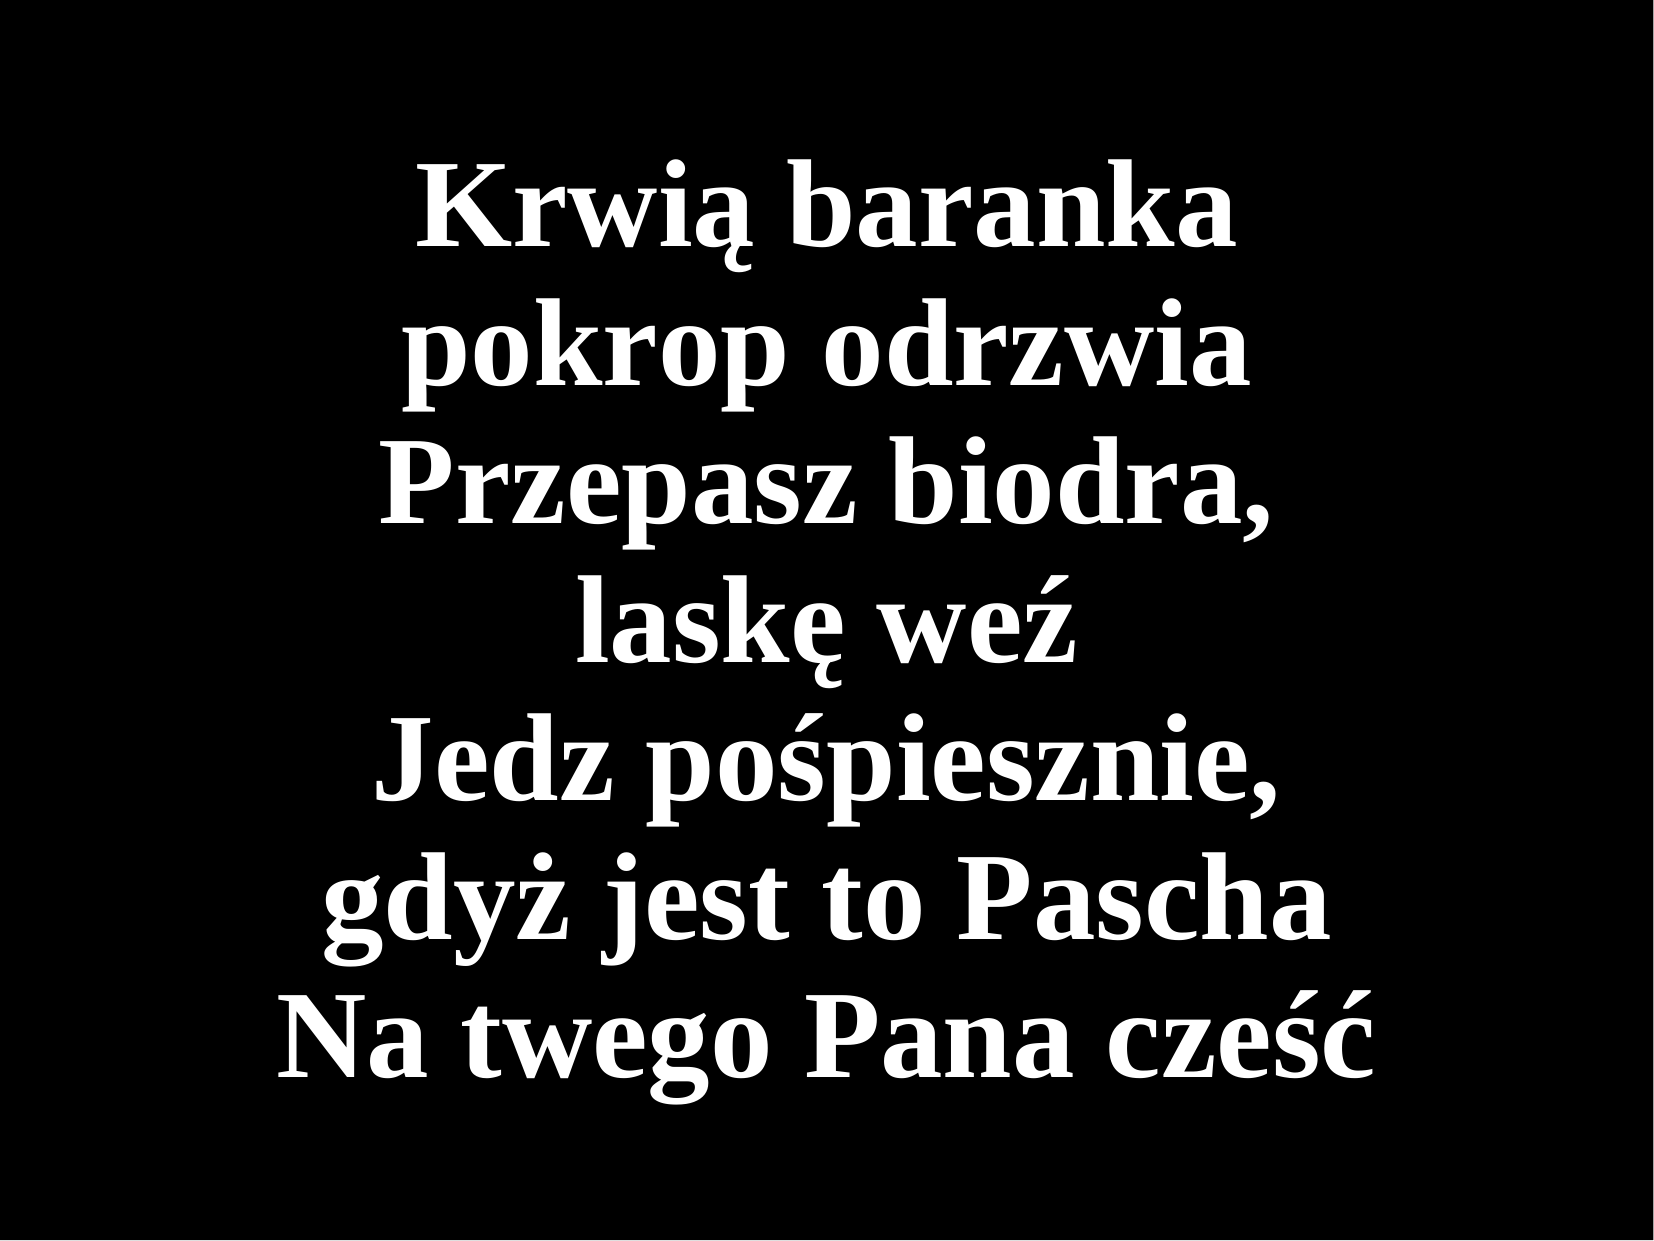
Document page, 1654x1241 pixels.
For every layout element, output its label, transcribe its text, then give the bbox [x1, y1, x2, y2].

title Krwią baranka pokrop odrzwia Przepasz biodra, laskę weź Jedz pośpiesznie, gdyż jest to Pascha Na twego Pana cześć [0, 0, 1654, 1241]
